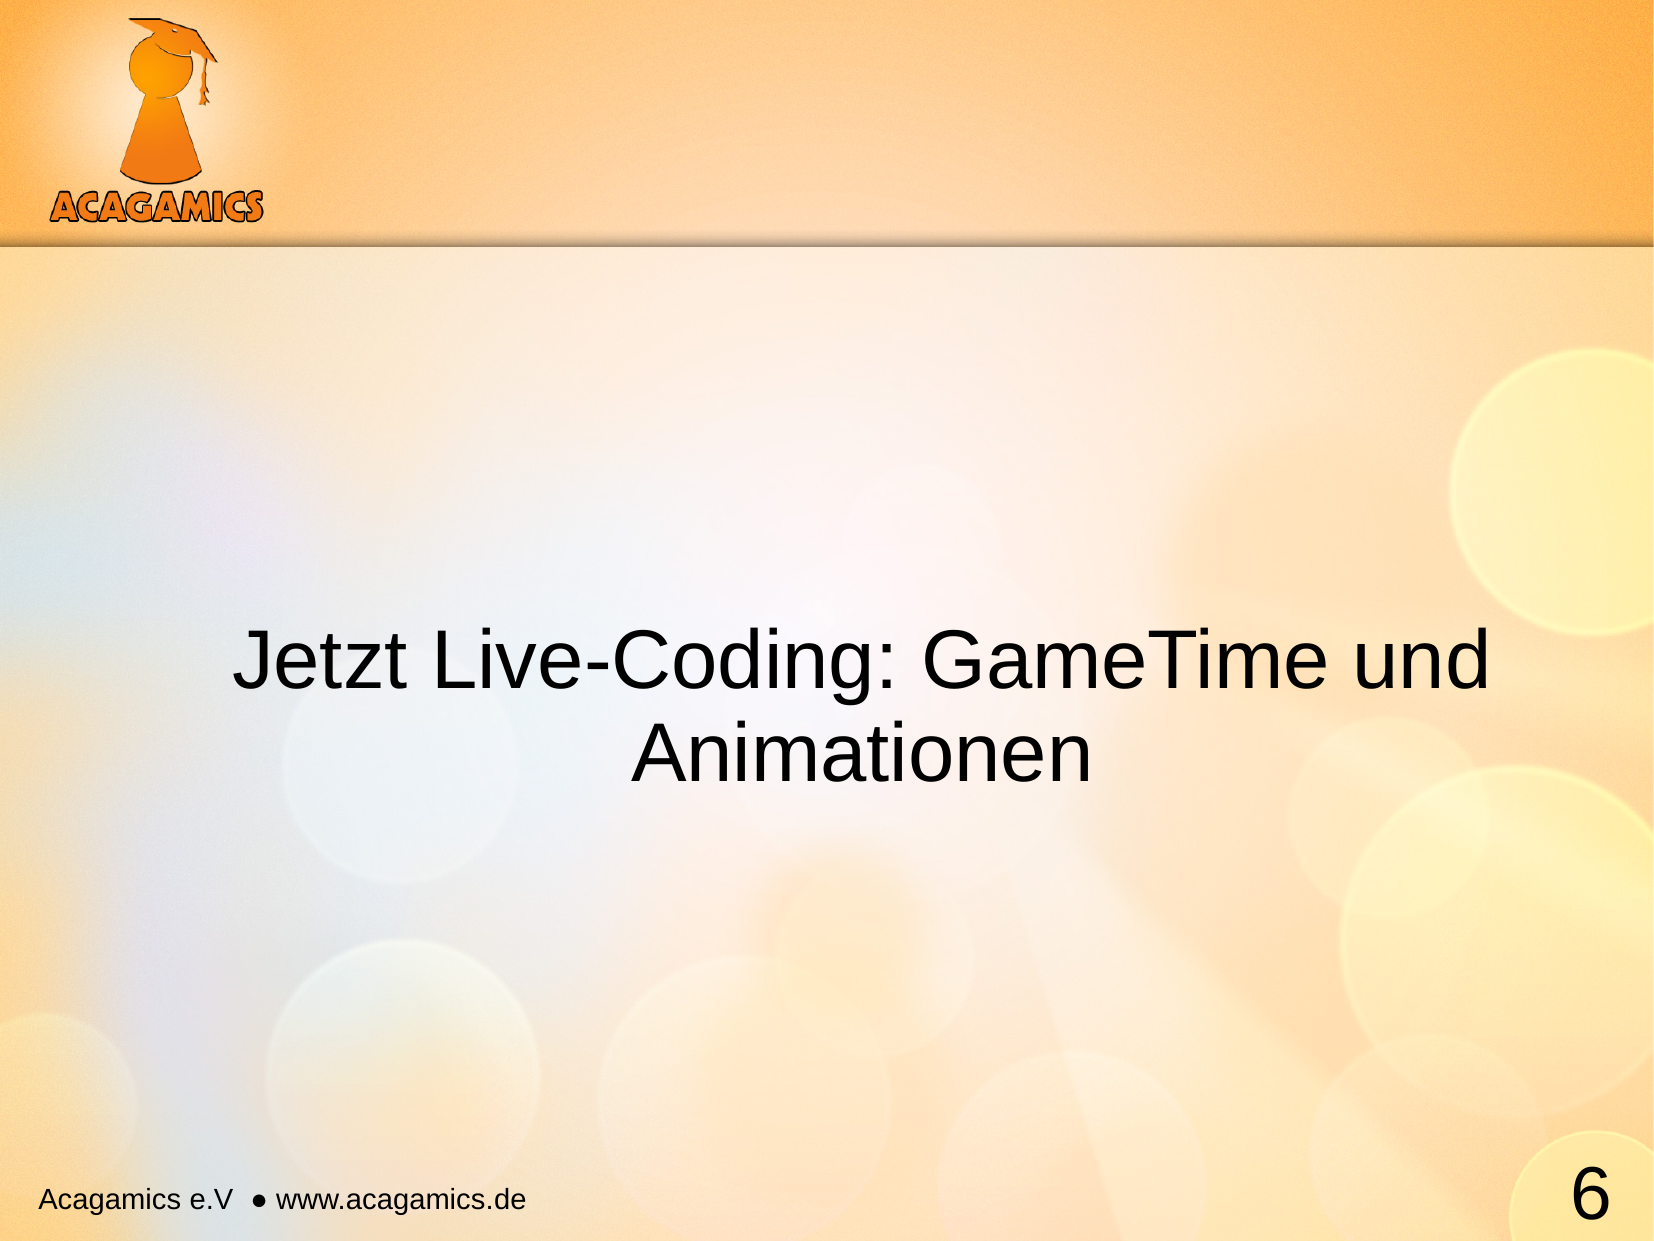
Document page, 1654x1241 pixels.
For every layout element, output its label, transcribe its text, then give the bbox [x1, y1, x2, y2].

list Jetzt Live-Coding: GameTime und Animationen [82, 290, 1571, 1109]
picture [0, 0, 1654, 1241]
